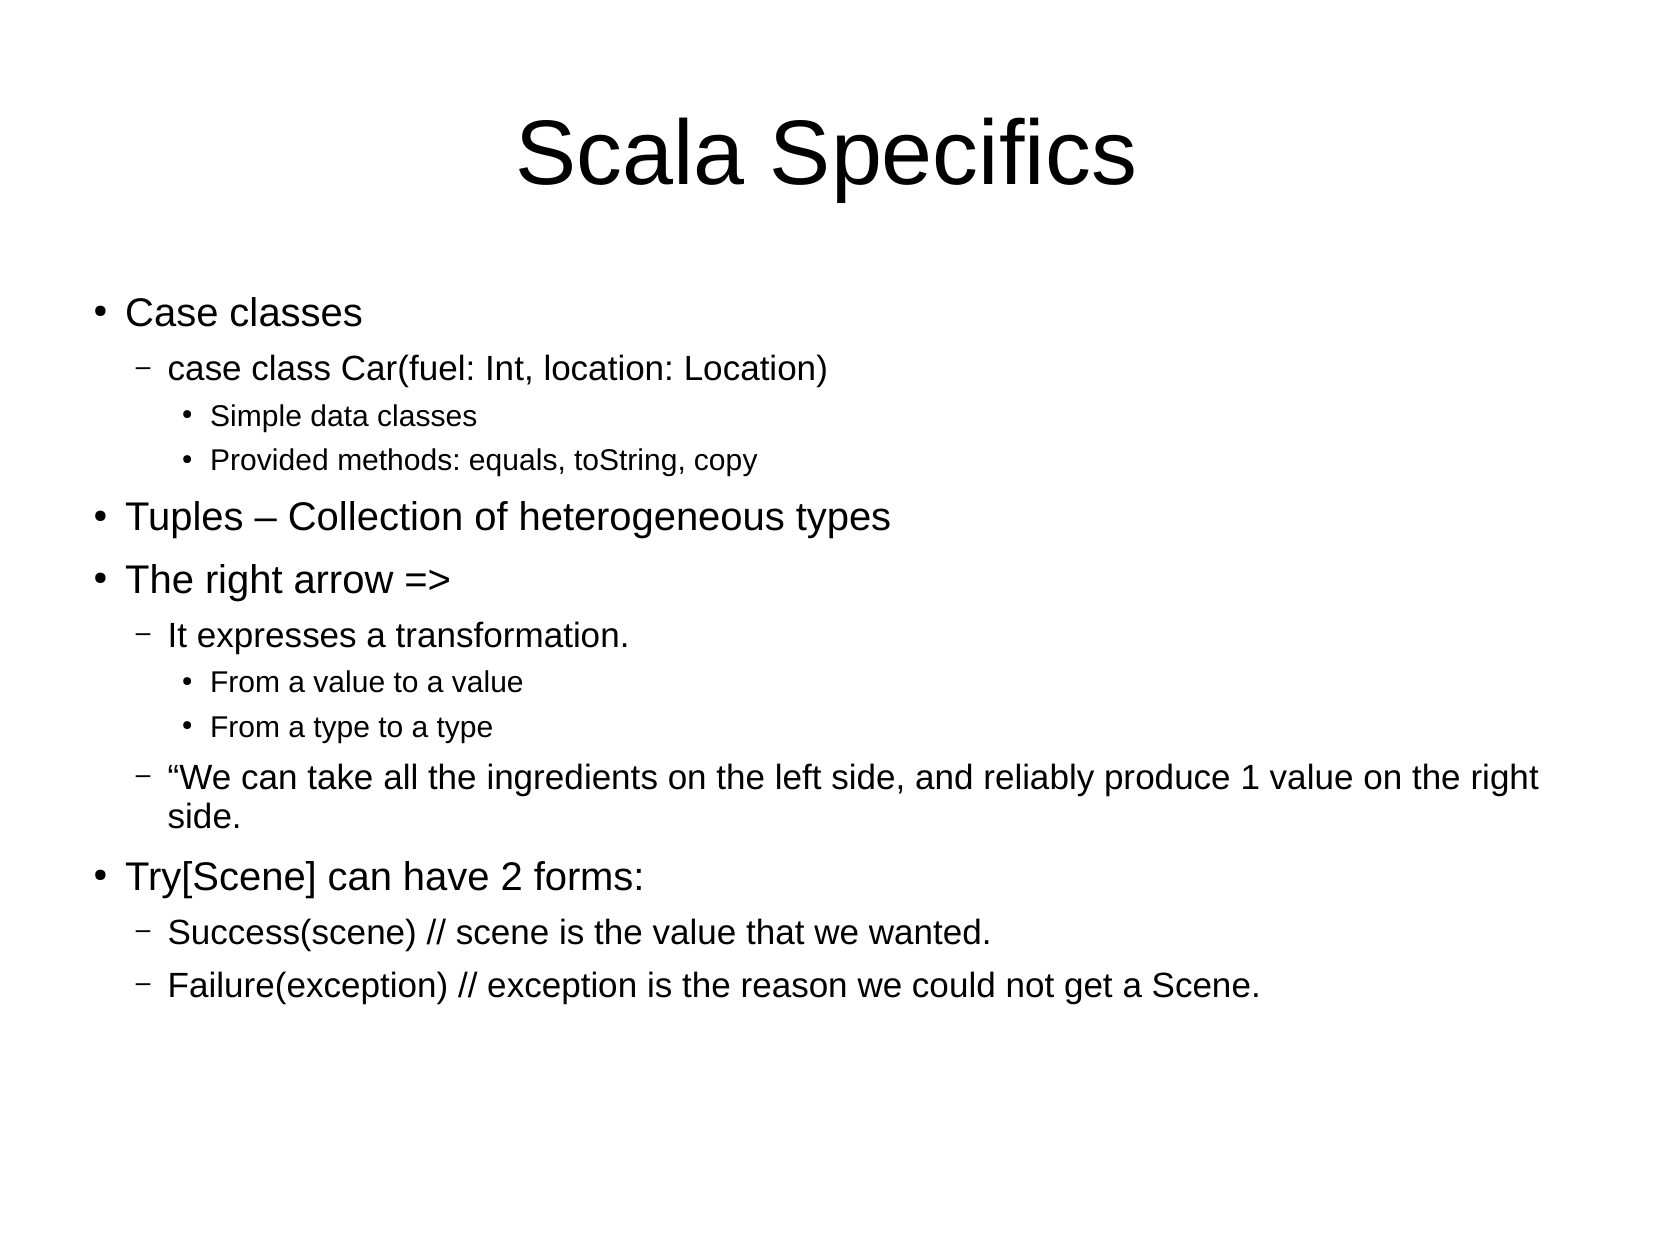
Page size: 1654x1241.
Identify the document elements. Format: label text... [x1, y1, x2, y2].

list Case classes case class Car(fuel: Int, location: Location) Simple data classes Provided methods: equals, toString, copy Tuples – Collection of heterogeneous types The right arrow => It expresses a transformation. From a value to a value From a type to a type “We can take all the ingredients on the left side, and reliably produce 1 value on the right side. Try[Scene] can have 2 forms: Success(scene) // scene is the value that we wanted. Failure(exception) // exception is the reason we could not get a Scene. [82, 290, 1571, 1010]
title Scala Specifics [82, 49, 1571, 257]
